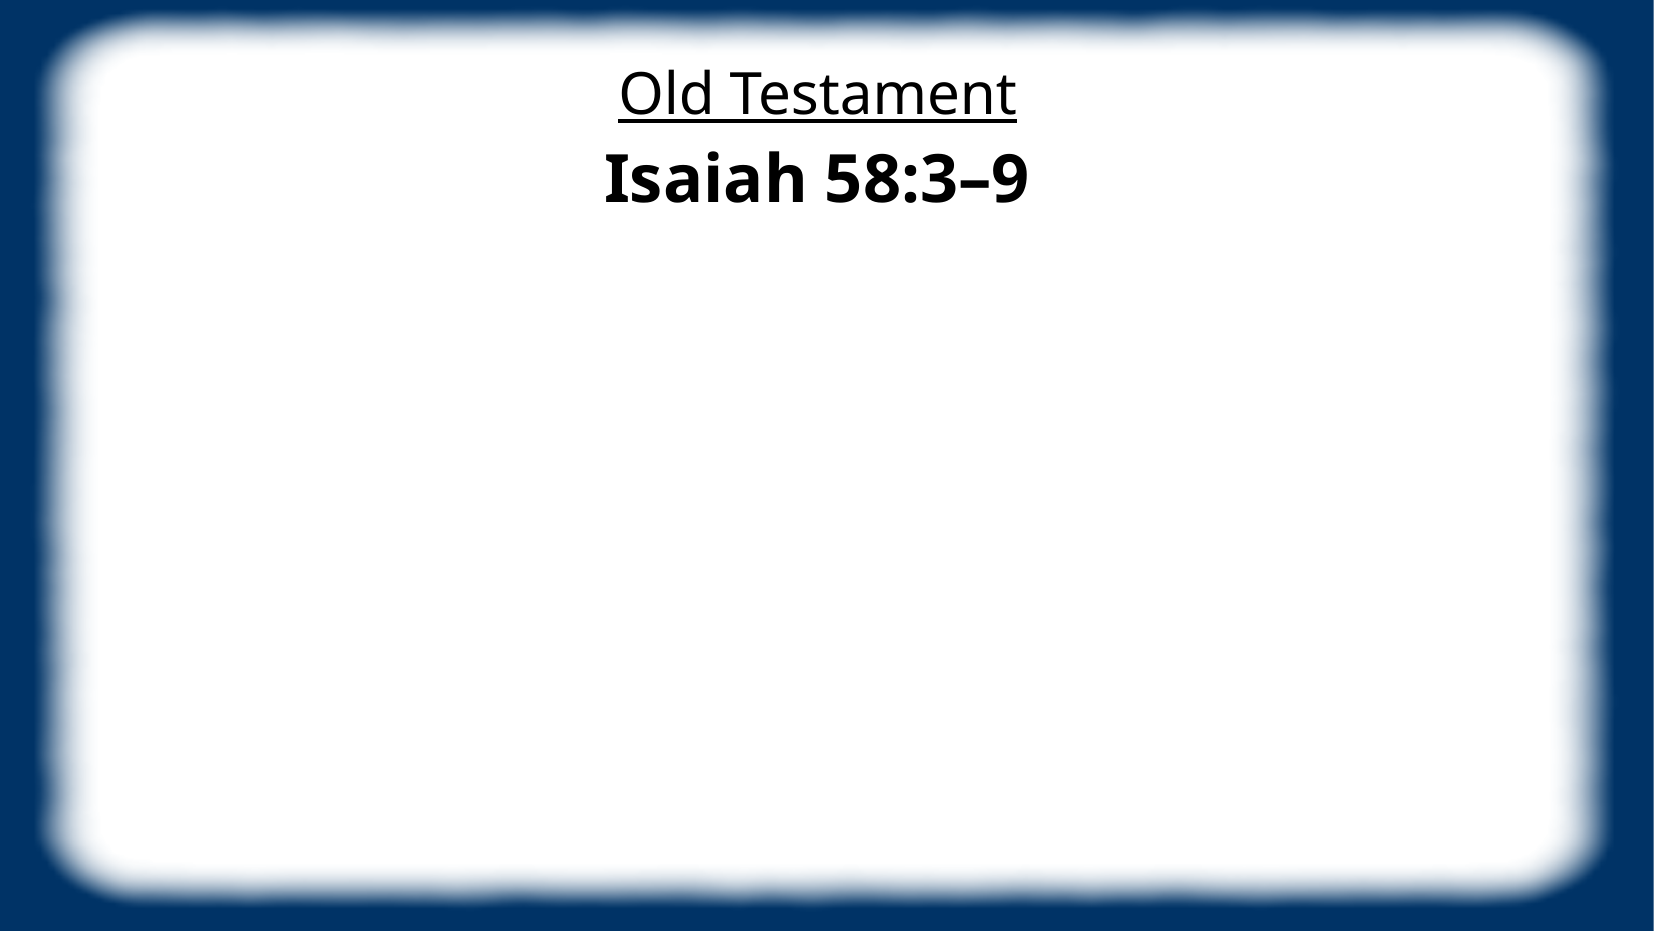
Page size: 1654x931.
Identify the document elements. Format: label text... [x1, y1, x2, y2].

text_box Old Testament Isaiah 58:3–9 [90, 45, 1546, 226]
picture [0, 0, 1654, 931]
